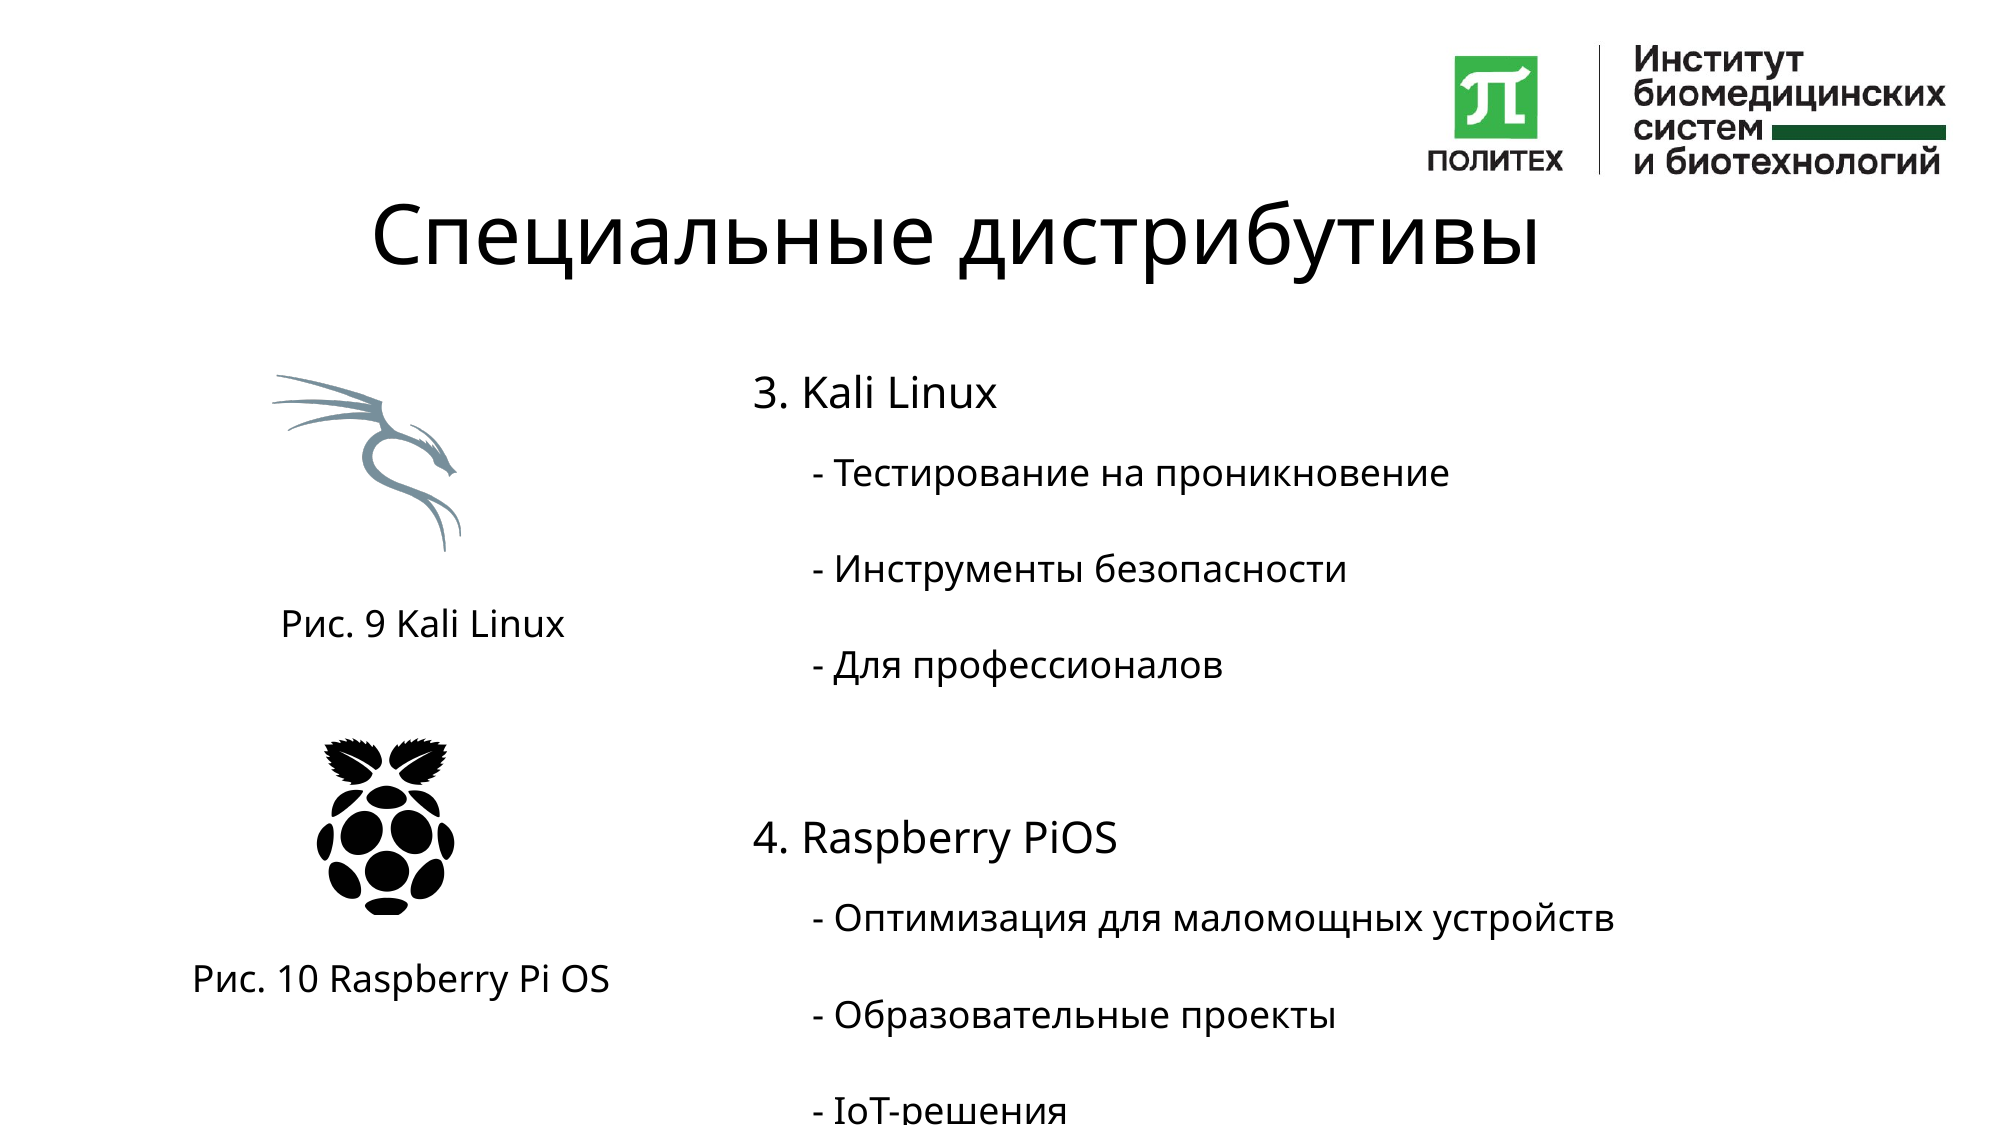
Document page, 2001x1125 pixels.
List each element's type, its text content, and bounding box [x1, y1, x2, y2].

picture [295, 738, 473, 915]
text_box Рис. 9 Kali Linux [265, 590, 621, 690]
picture [265, 362, 465, 562]
text_box 3. Kali Linux - Тестирование на проникновение - Инструменты безопасности - Для профессионалов 4. Raspberry PiOS - Оптимизация для маломощных устройств - Образовательные проекты - IoT-решения [738, 354, 2000, 1017]
title Специальные дистрибутивы [206, 126, 1707, 339]
text_box Рис. 10 Raspberry Pi OS [177, 944, 650, 1044]
picture [1387, 23, 1976, 207]
